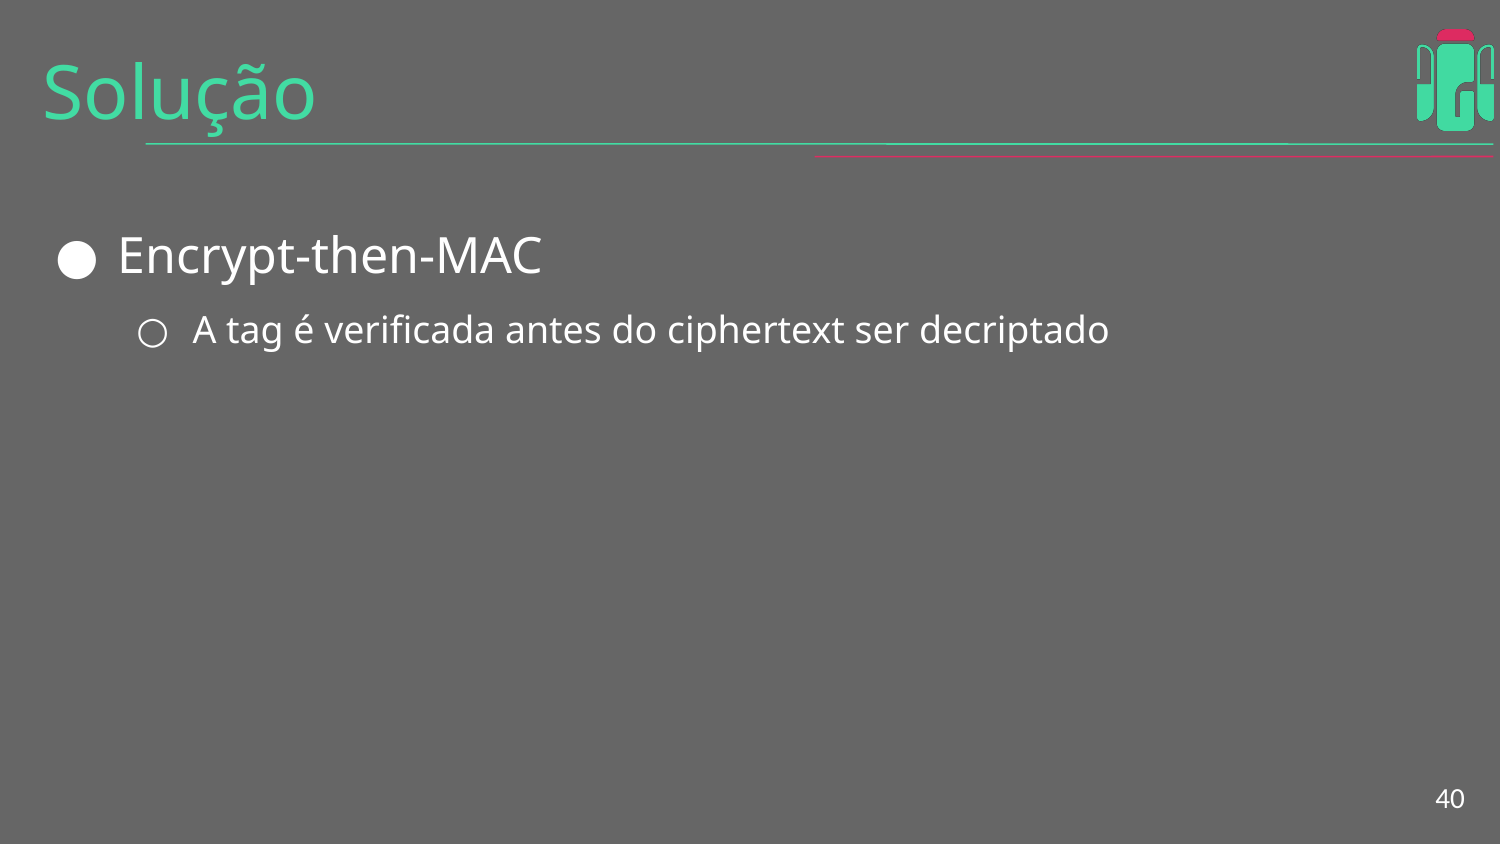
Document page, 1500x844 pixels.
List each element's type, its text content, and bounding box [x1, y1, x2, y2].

title Solução [27, 29, 1374, 131]
list Encrypt-then-MAC A tag é verificada antes do ciphertext ser decriptado [27, 178, 1418, 794]
picture [1417, 29, 1494, 131]
slide_number <number> [1389, 764, 1480, 830]
